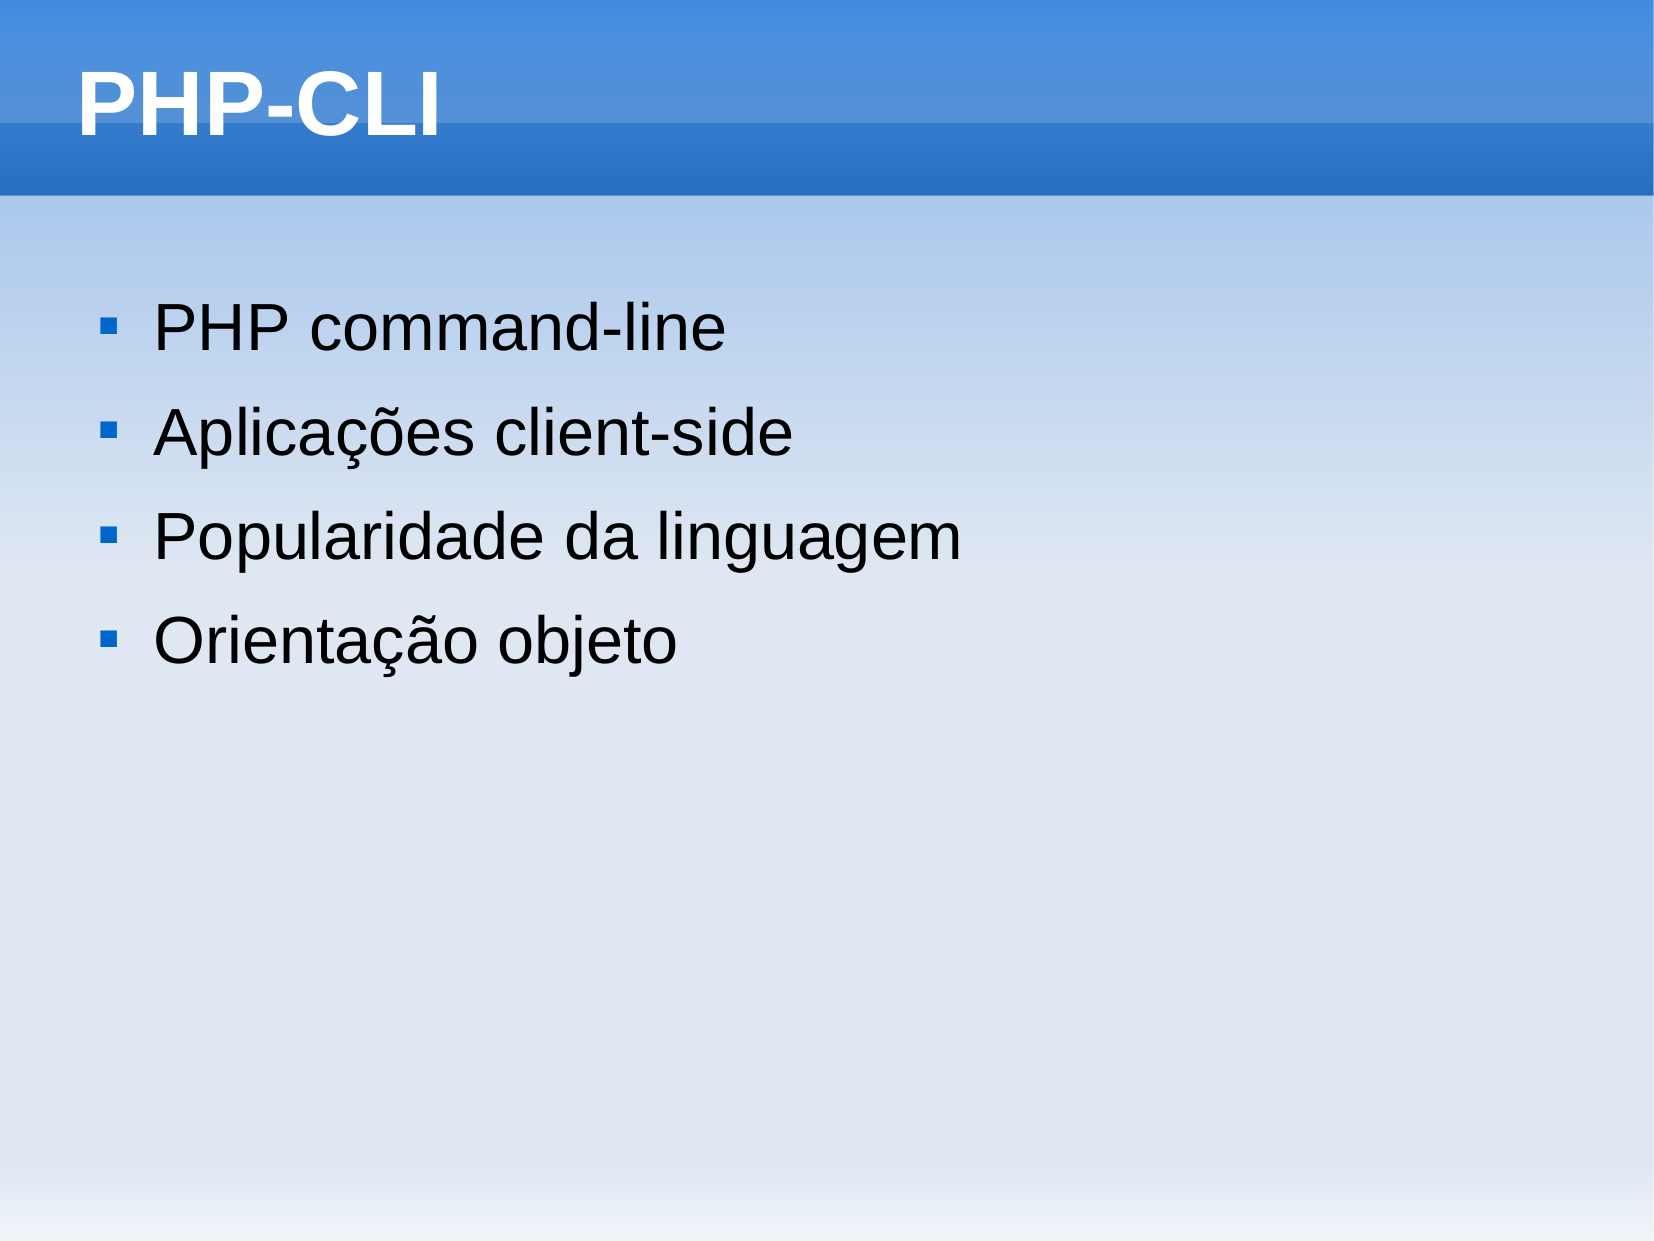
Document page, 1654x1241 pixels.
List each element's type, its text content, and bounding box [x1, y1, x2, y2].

title PHP-CLI [76, 0, 1565, 208]
list PHP command-line Aplicações client-side Popularidade da linguagem Orientação objeto [82, 290, 1571, 709]
picture [0, 0, 1654, 1241]
